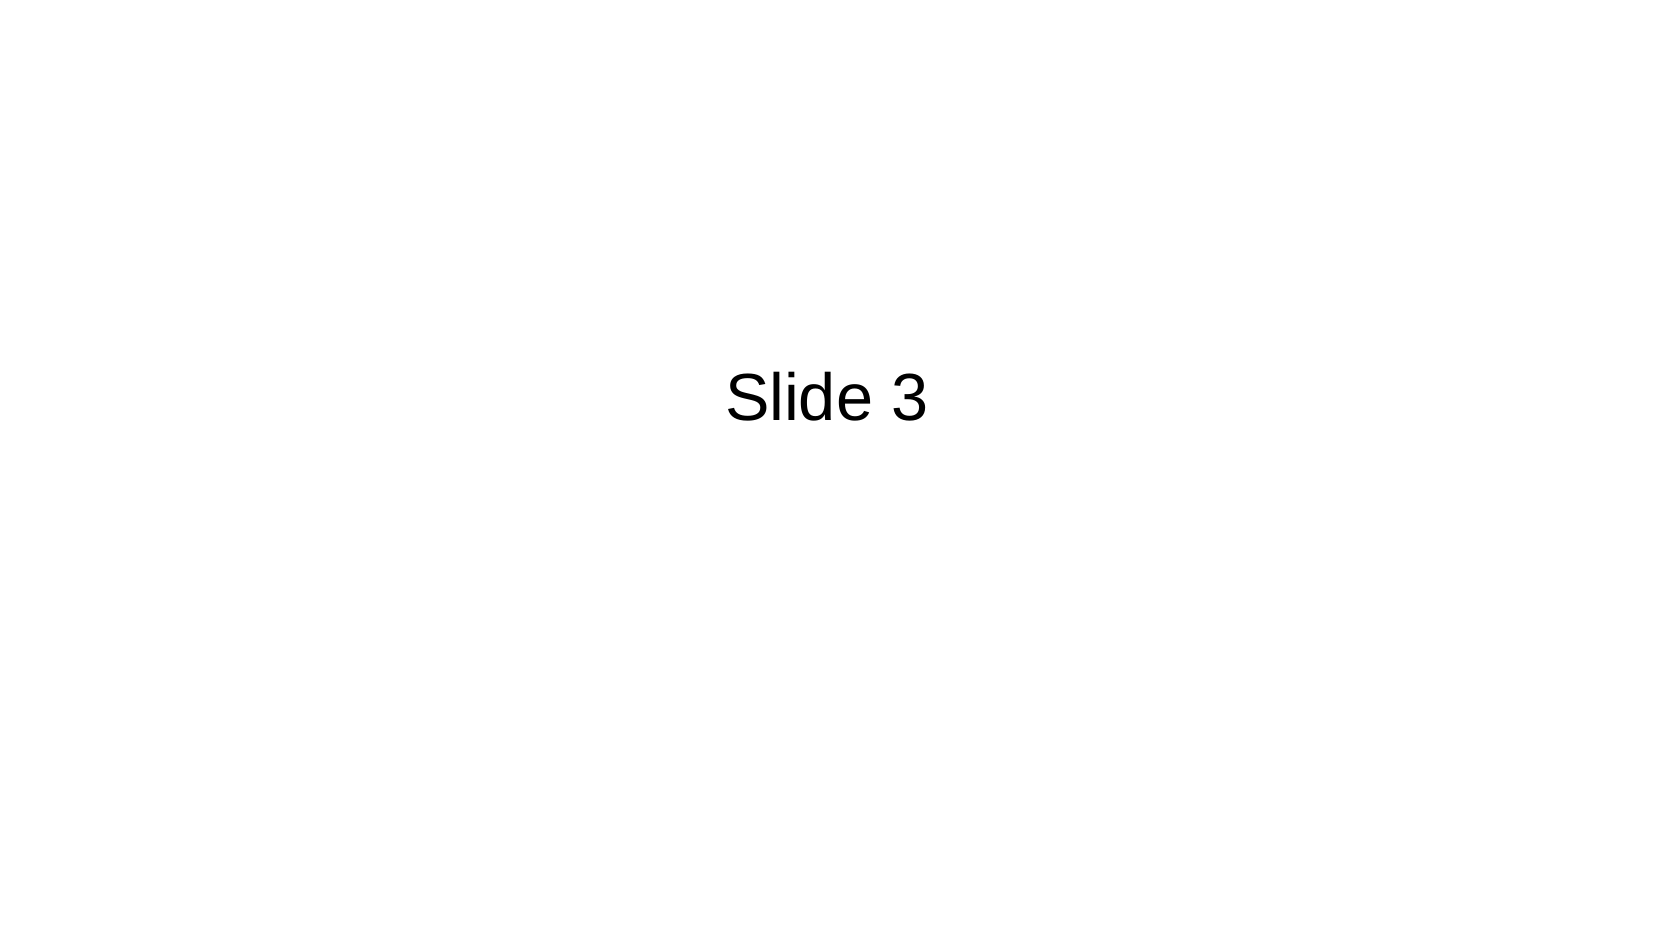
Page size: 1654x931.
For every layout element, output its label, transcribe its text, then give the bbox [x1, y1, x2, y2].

subtitle Slide 3 [82, 37, 1571, 757]
